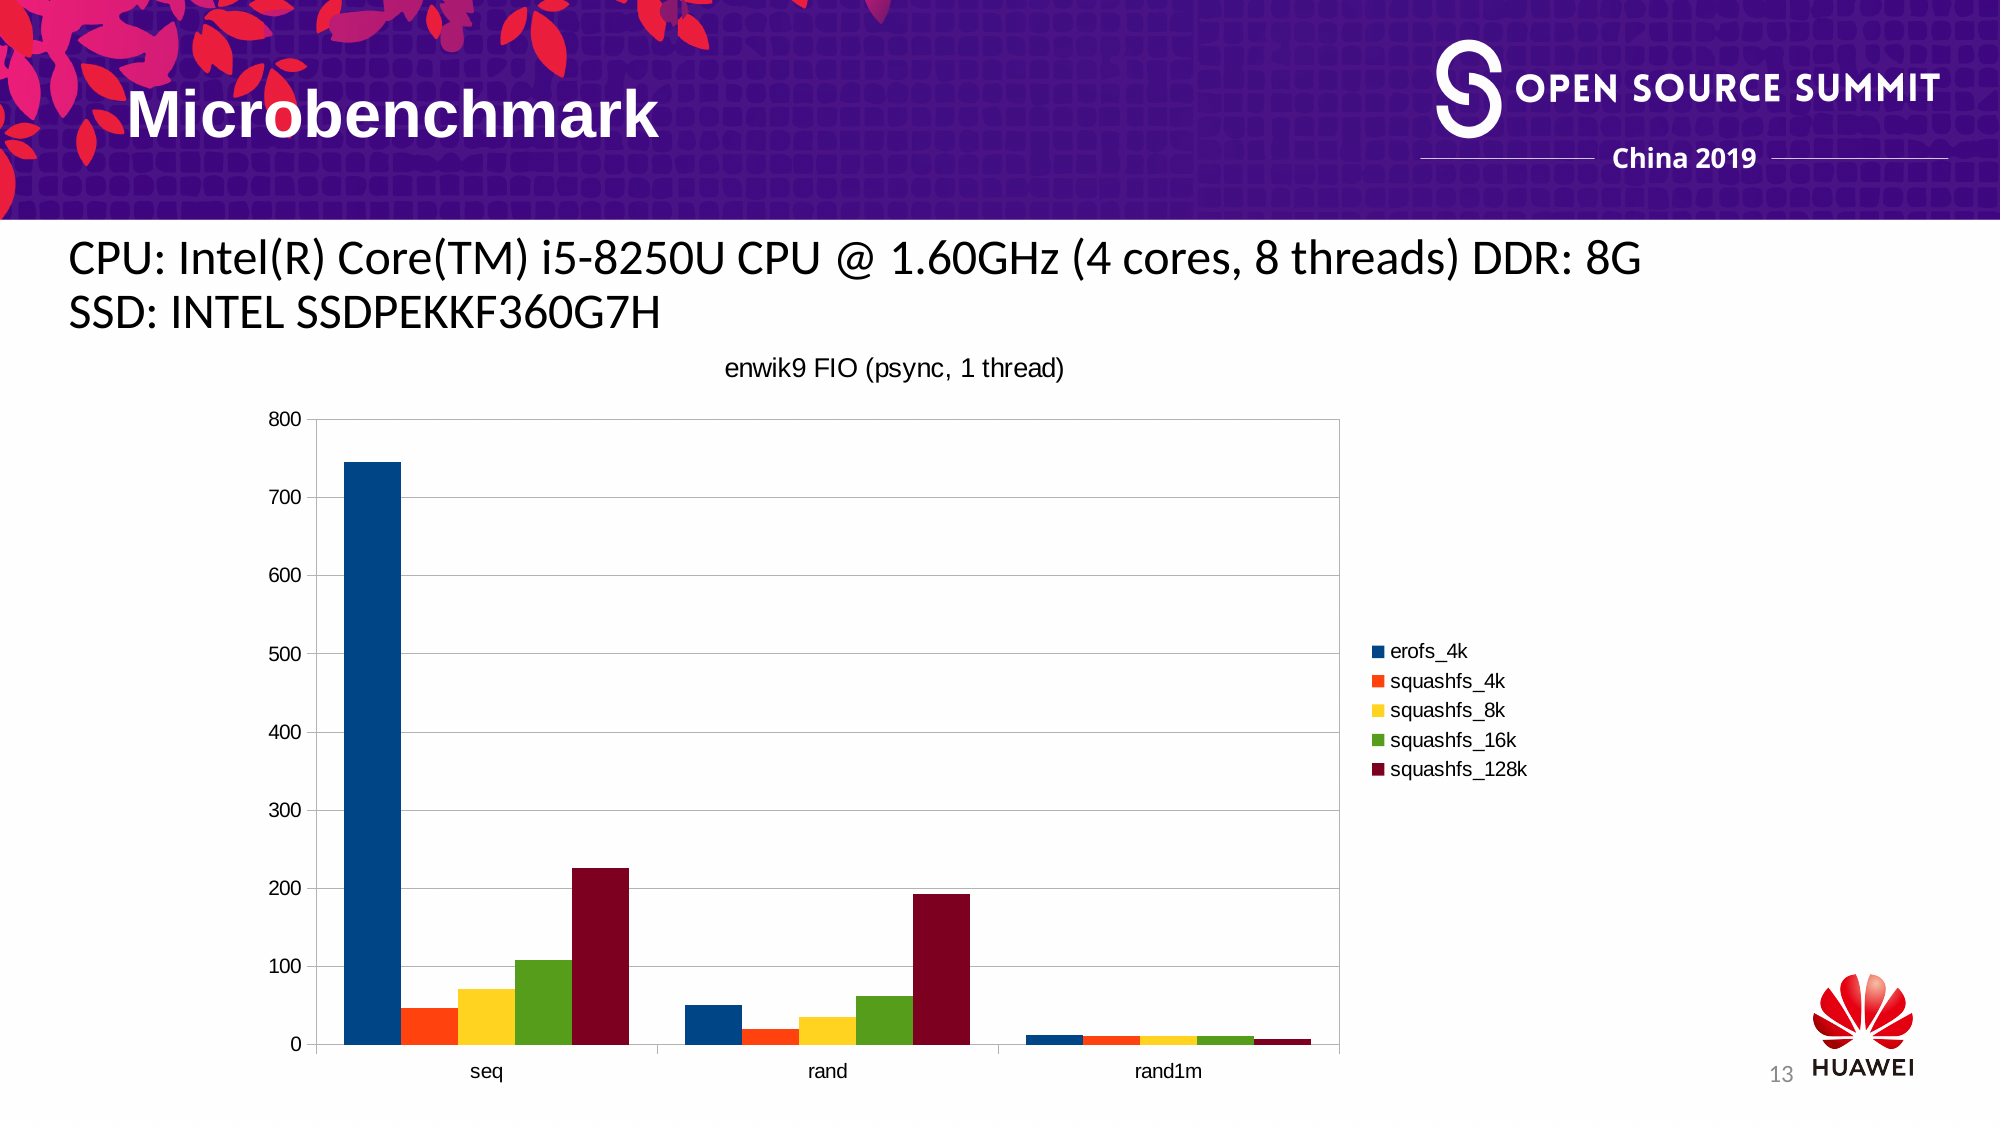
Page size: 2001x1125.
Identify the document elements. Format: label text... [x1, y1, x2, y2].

chart [242, 322, 1548, 1099]
text_box Microbenchmark [111, 72, 1428, 216]
picture [0, 0, 2000, 1125]
text_box CPU: Intel(R) Core(TM) i5-8250U CPU @ 1.60GHz (4 cores, 8 threads) DDR: 8G SSD: INTEL SSDPEKKF360G7H [53, 216, 1913, 1076]
